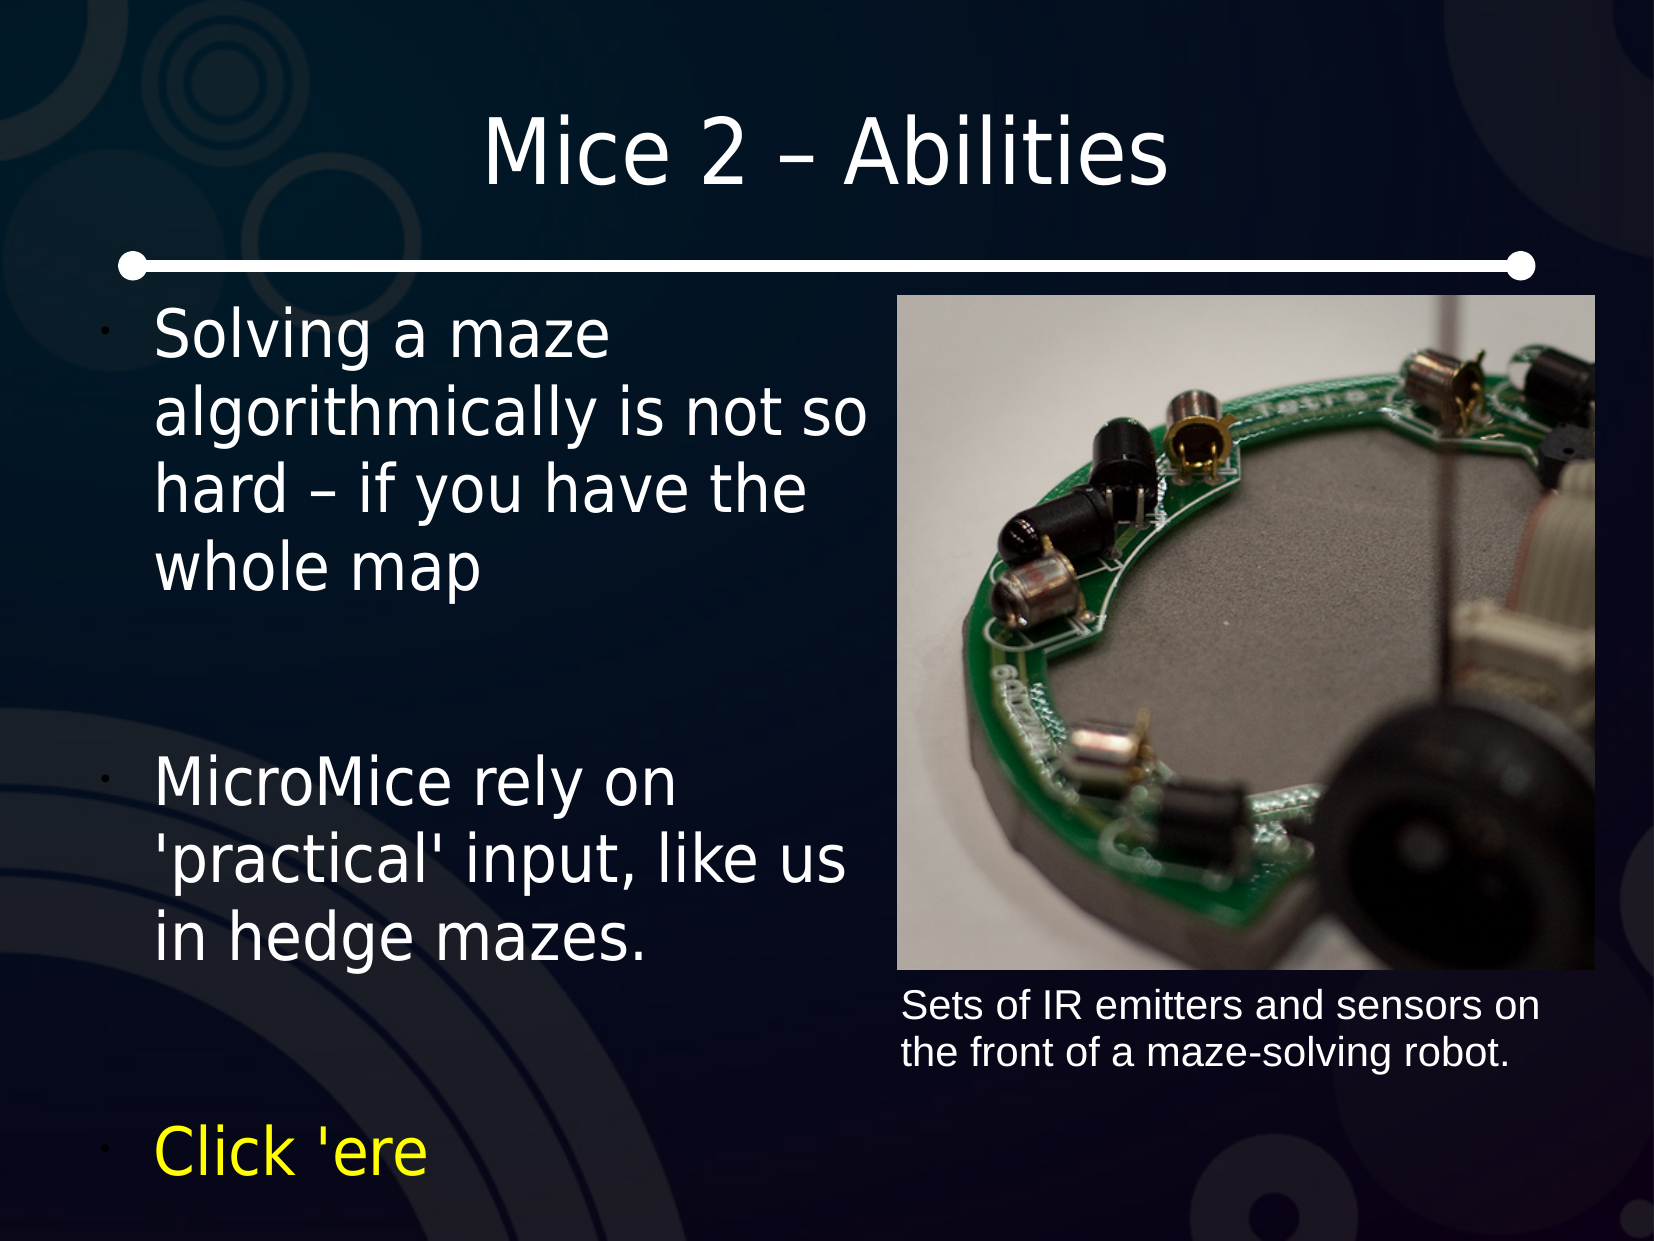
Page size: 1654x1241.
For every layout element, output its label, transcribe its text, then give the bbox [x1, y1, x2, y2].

list Solving a maze algorithmically is not so hard – if you have the whole map MicroMice rely on 'practical' input, like us in hedge mazes. Click 'ere [82, 295, 886, 1192]
title Mice 2 – Abilities [82, 56, 1571, 250]
text_box Sets of IR emitters and sensors on the front of a maze-solving robot. [885, 974, 1625, 1094]
picture [0, 0, 1654, 1241]
